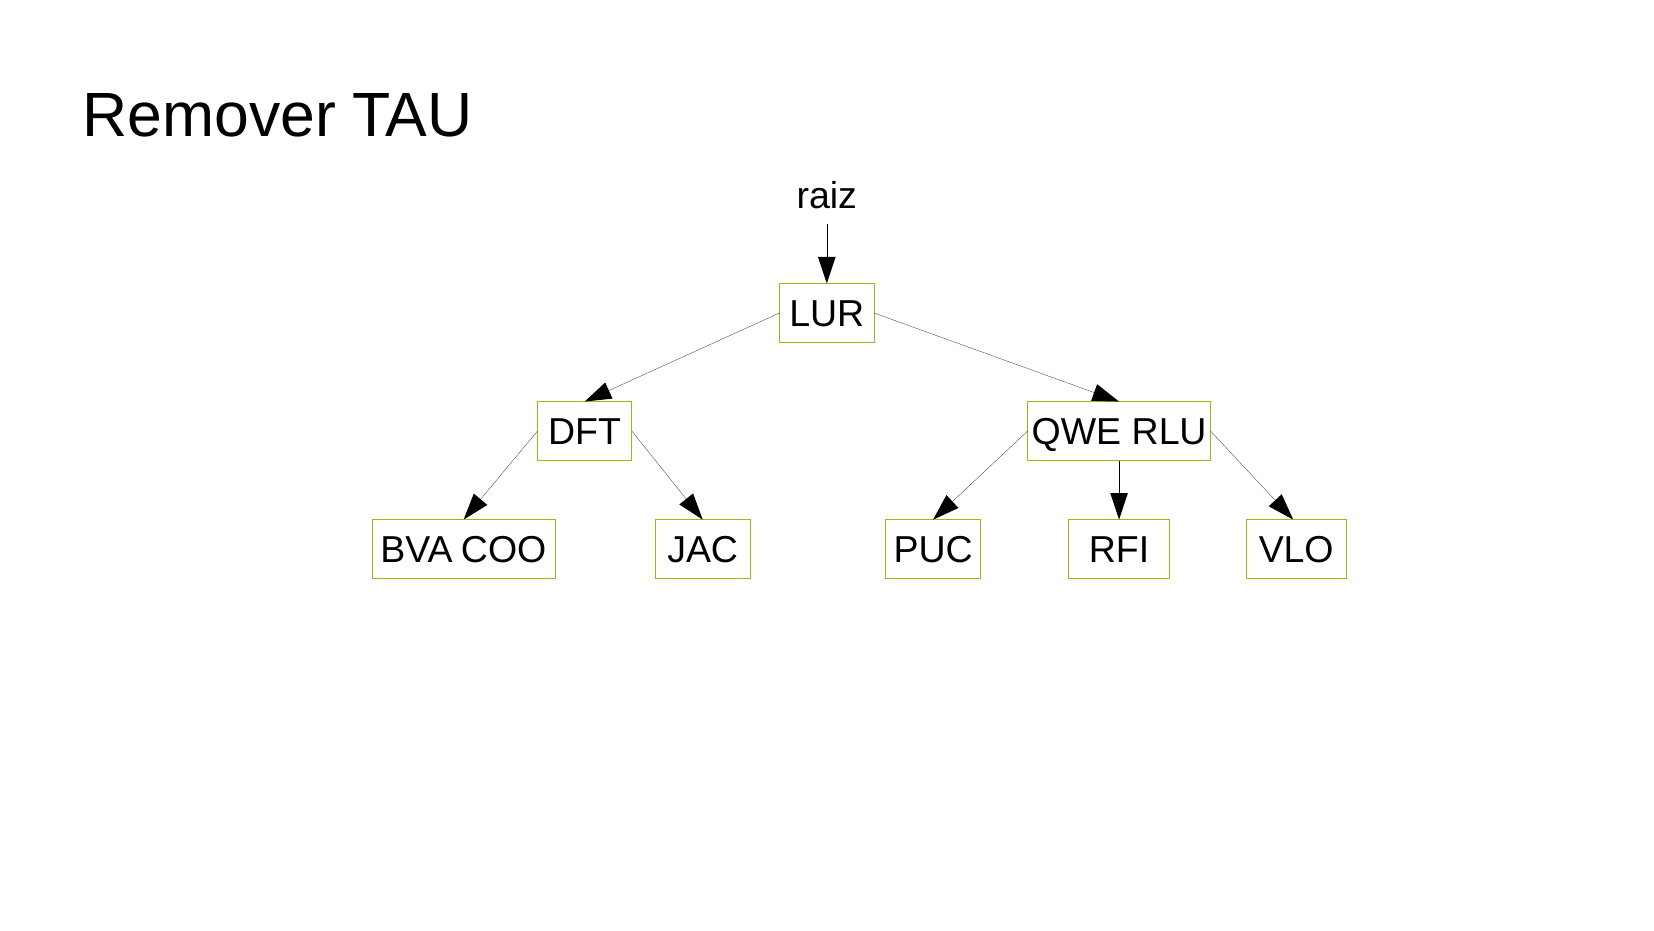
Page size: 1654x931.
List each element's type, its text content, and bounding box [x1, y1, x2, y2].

text_box QWE RLU [1027, 401, 1211, 461]
text_box raiz [781, 167, 872, 225]
text_box VLO [1246, 519, 1347, 579]
text_box DFT [537, 401, 632, 461]
text_box JAC [655, 519, 751, 579]
text_box BVA COO [372, 519, 556, 579]
title Remover TAU [82, 37, 1571, 193]
text_box RFI [1068, 519, 1170, 579]
text_box LUR [779, 283, 875, 343]
text_box PUC [885, 519, 981, 579]
